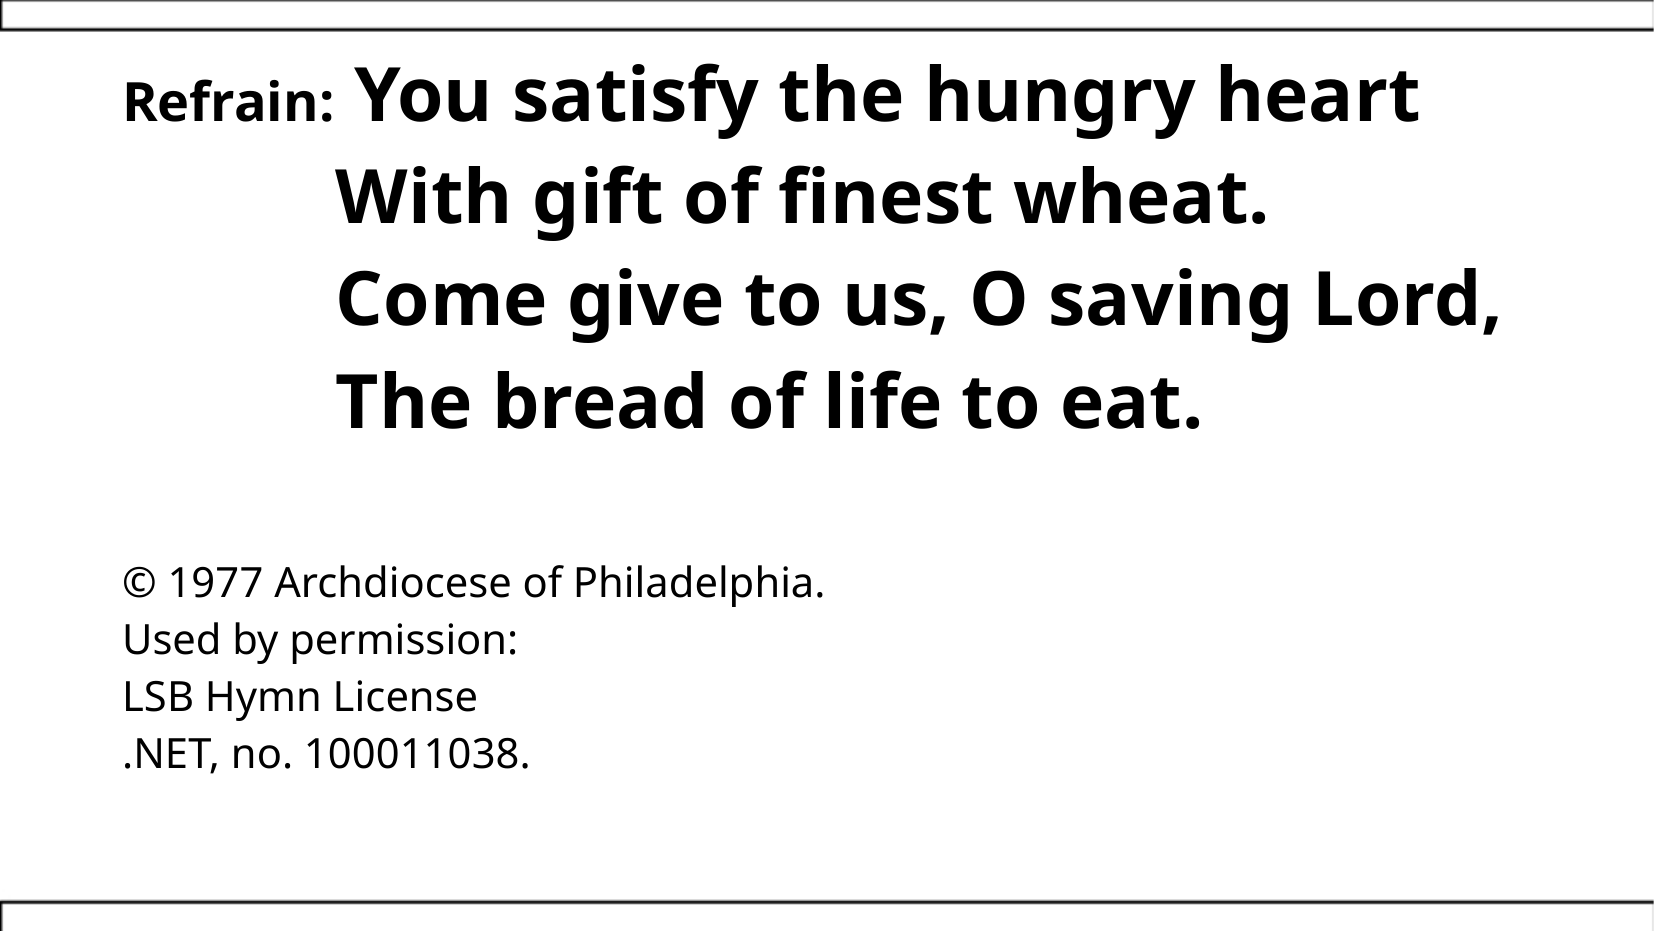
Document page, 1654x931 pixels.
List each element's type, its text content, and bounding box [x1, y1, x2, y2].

text_box Refrain: You satisfy the hungry heart With gift of finest wheat. Come give to us, O saving Lord, The bread of life to eat. © 1977 Archdiocese of Philadelphia. Used by permission: LSB Hymn License .NET, no. 100011038. [107, 33, 1548, 826]
picture [0, 0, 1654, 931]
